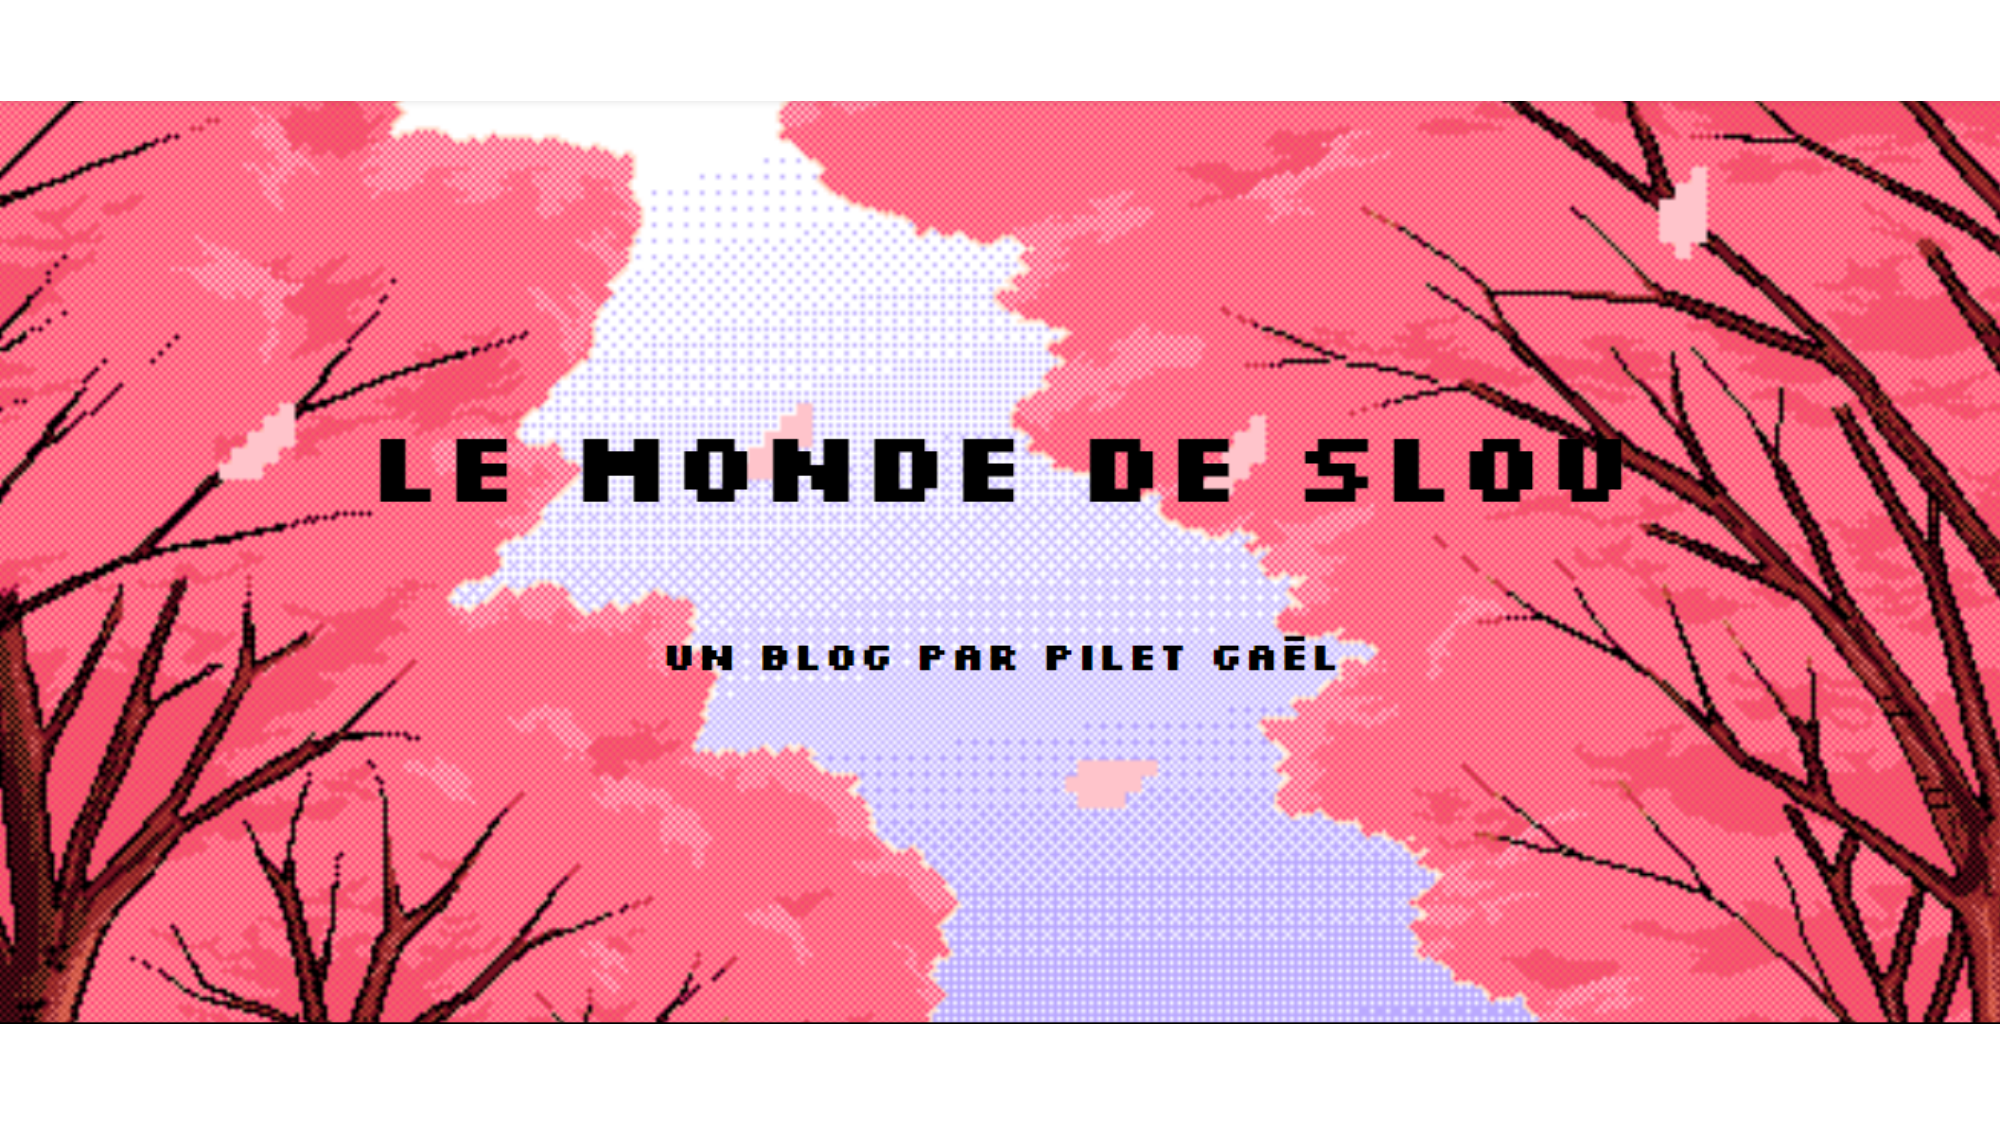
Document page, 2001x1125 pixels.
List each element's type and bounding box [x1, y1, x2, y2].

picture [0, 101, 2000, 1024]
